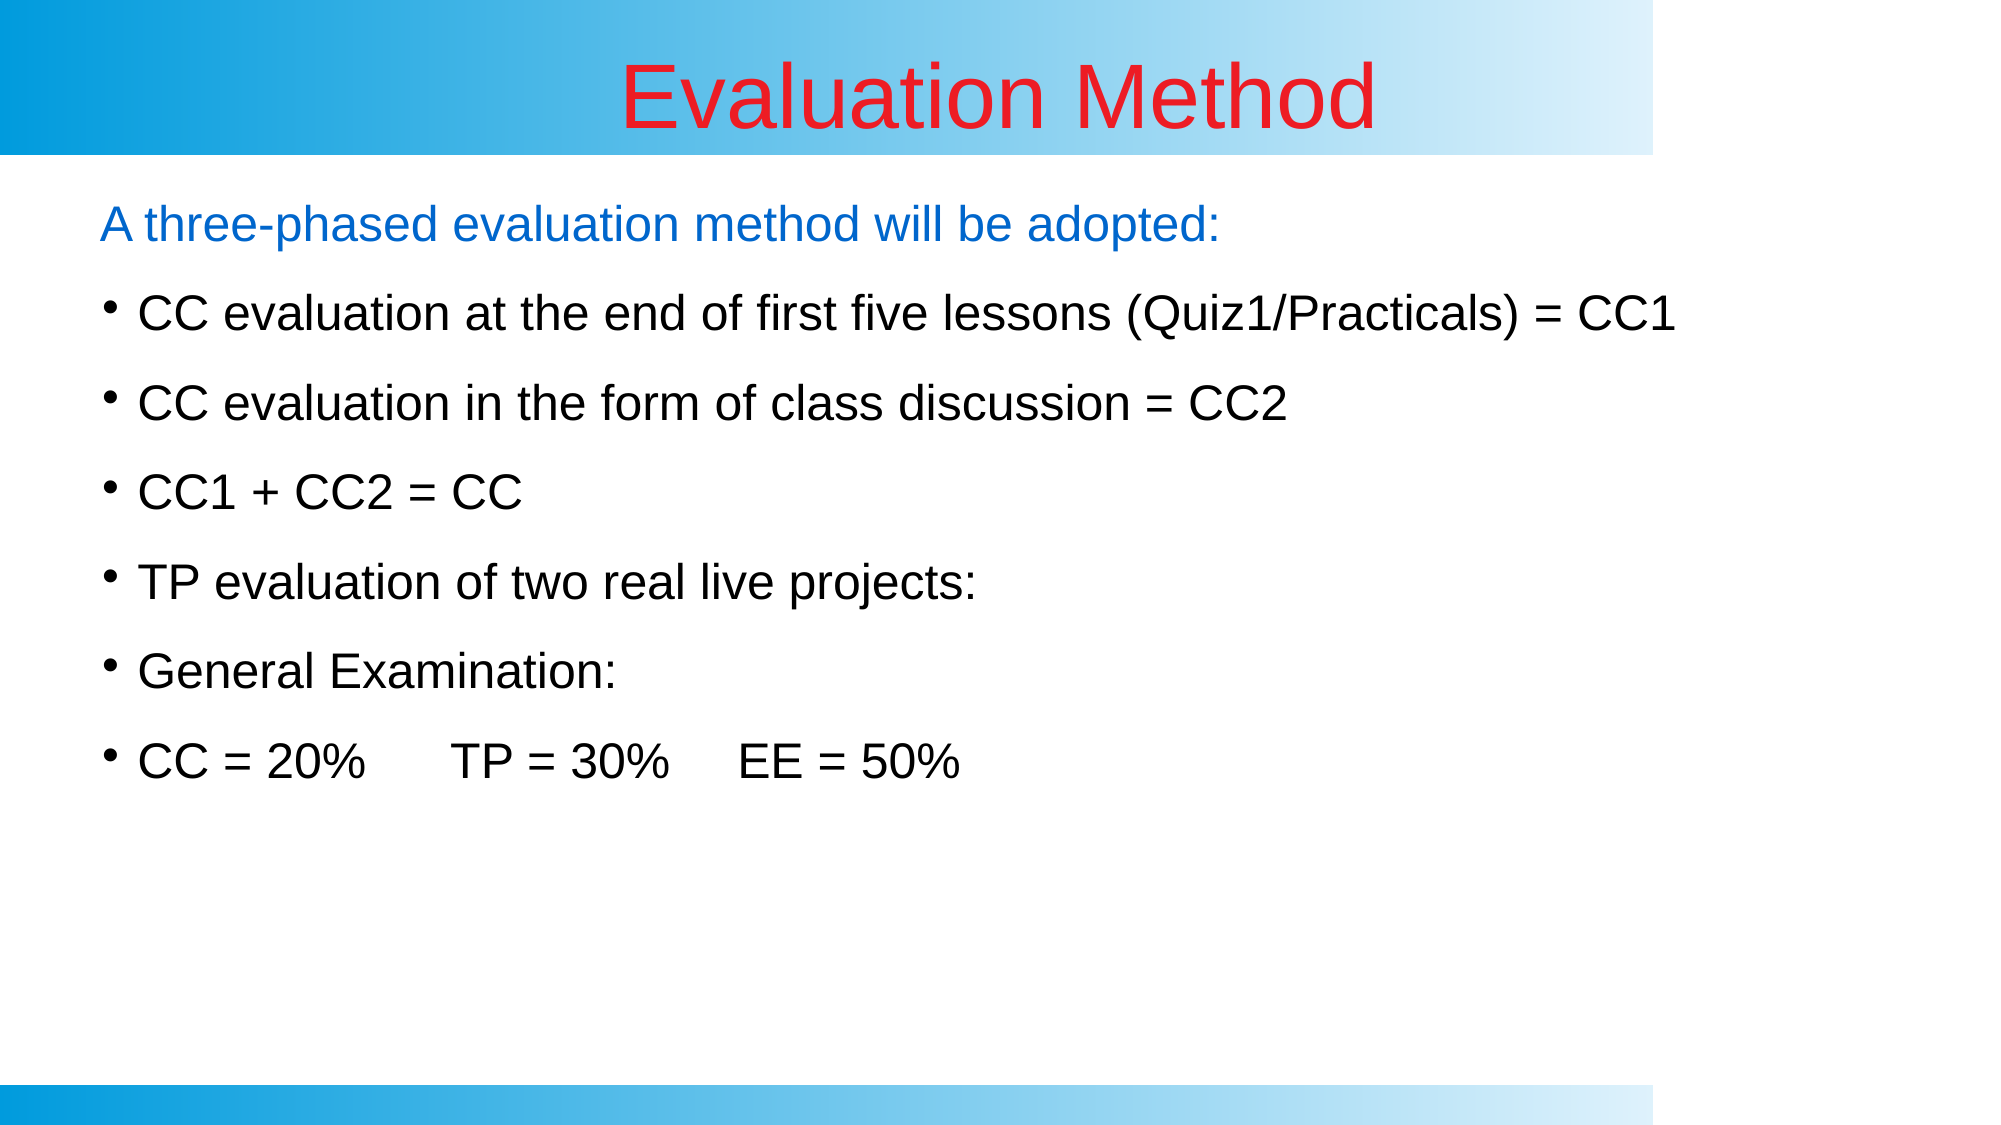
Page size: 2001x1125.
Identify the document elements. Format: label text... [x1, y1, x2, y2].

text_box A three-phased evaluation method will be adopted: CC evaluation at the end of first five lessons (Quiz1/Practicals) = CC1 CC evaluation in the form of class discussion = CC2 CC1 + CC2 = CC TP evaluation of two real live projects: General Examination: CC = 20% TP = 30% EE = 50% [99, 191, 1900, 844]
text_box Evaluation Method [99, 40, 1900, 144]
